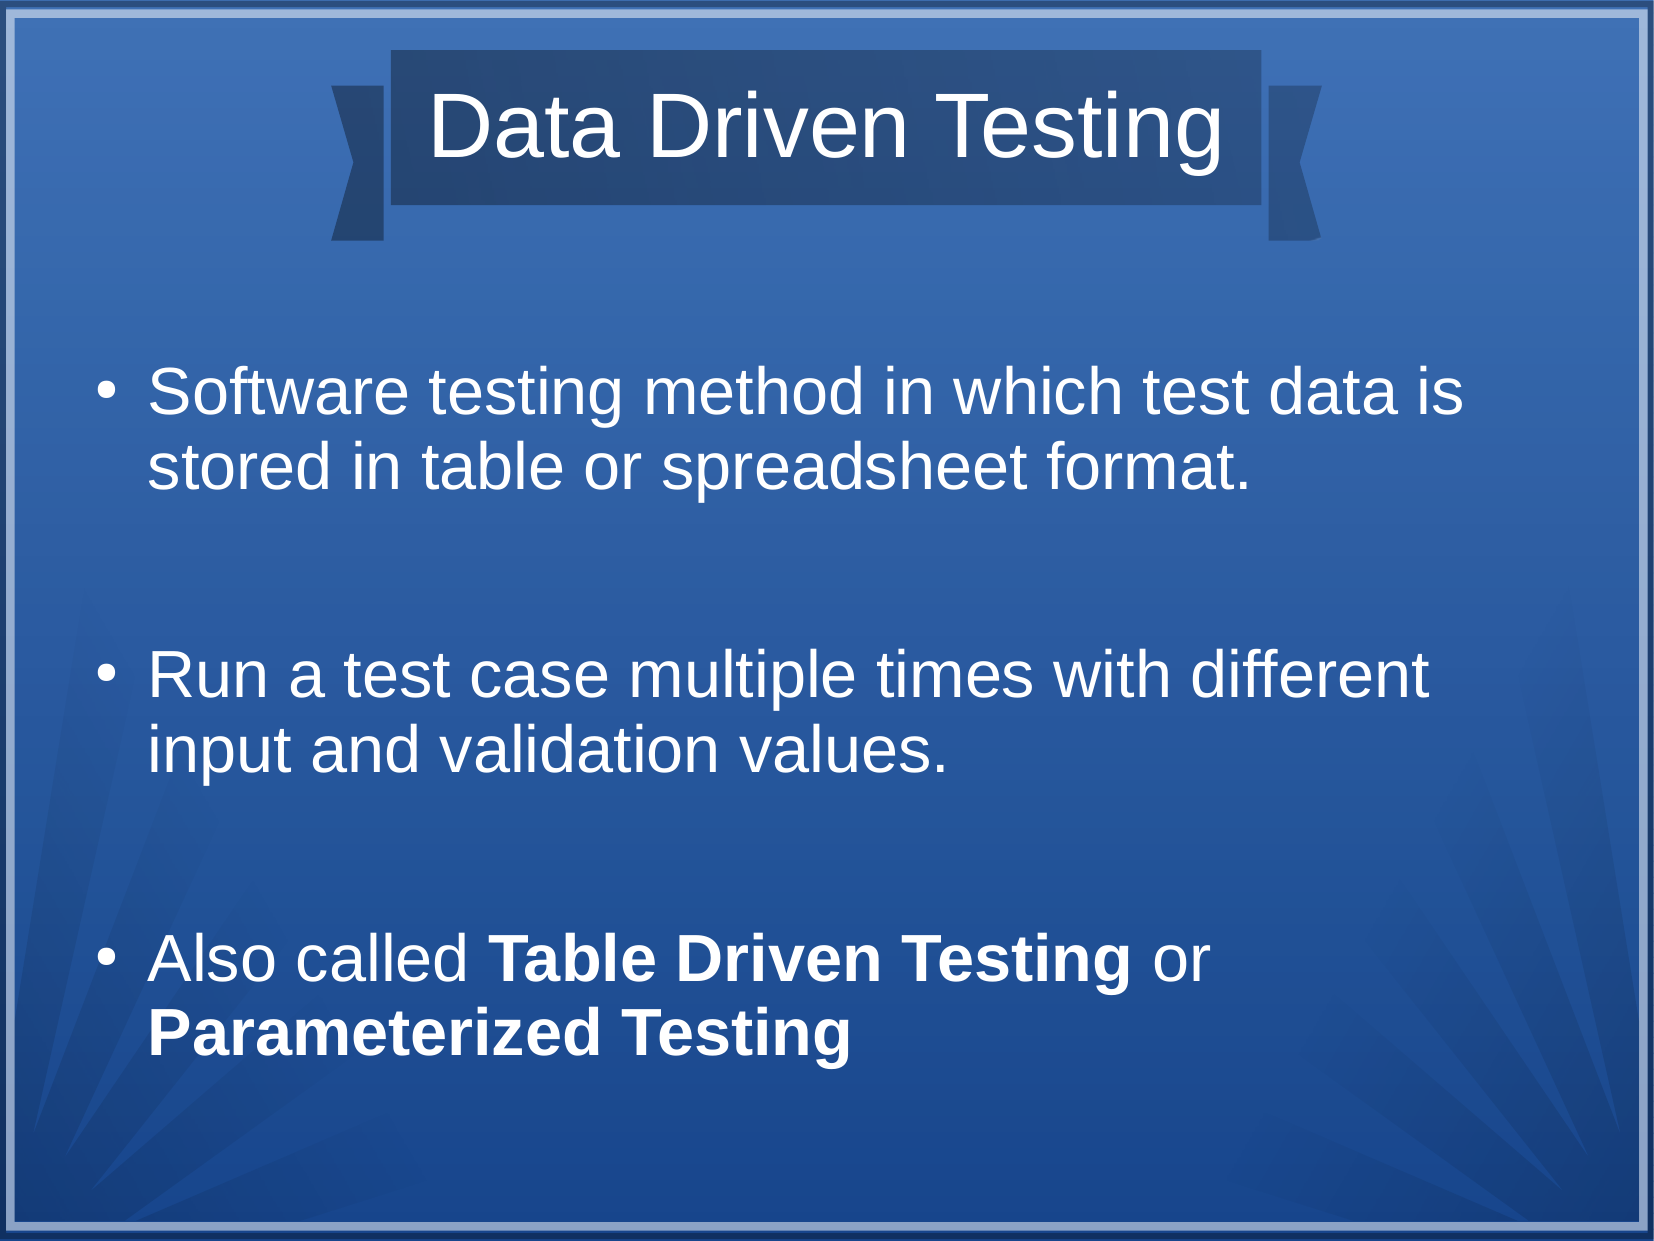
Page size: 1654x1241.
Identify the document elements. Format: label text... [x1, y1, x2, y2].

list Software testing method in which test data is stored in table or spreadsheet format. Run a test case multiple times with different input and validation values. Also called Table Driven Testing or Parameterized Testing [76, 354, 1565, 1182]
title Data Driven Testing [389, 47, 1264, 205]
